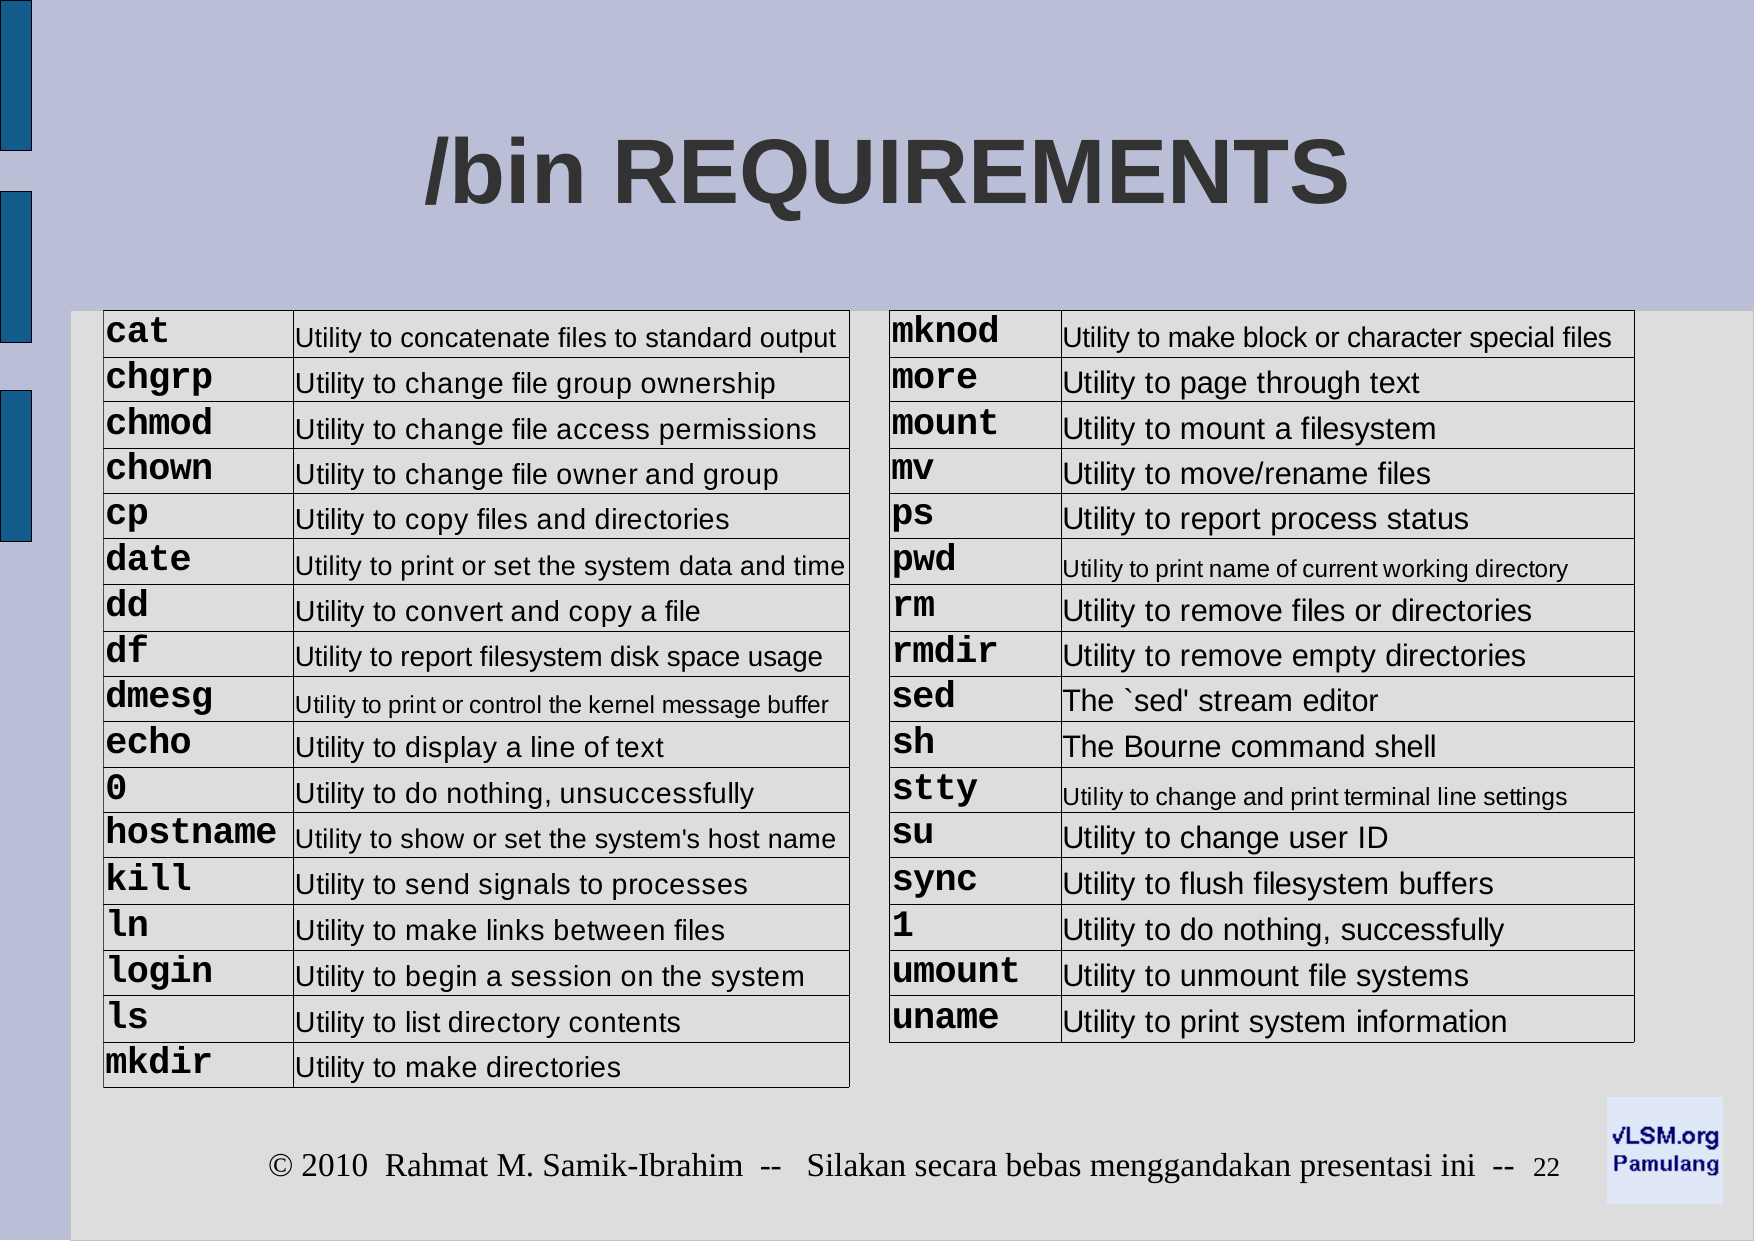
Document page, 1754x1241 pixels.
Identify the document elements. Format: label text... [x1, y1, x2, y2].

picture [1607, 1128, 1723, 1204]
chart [103, 310, 1754, 1128]
title /bin REQUIREMENTS [77, 99, 1700, 244]
